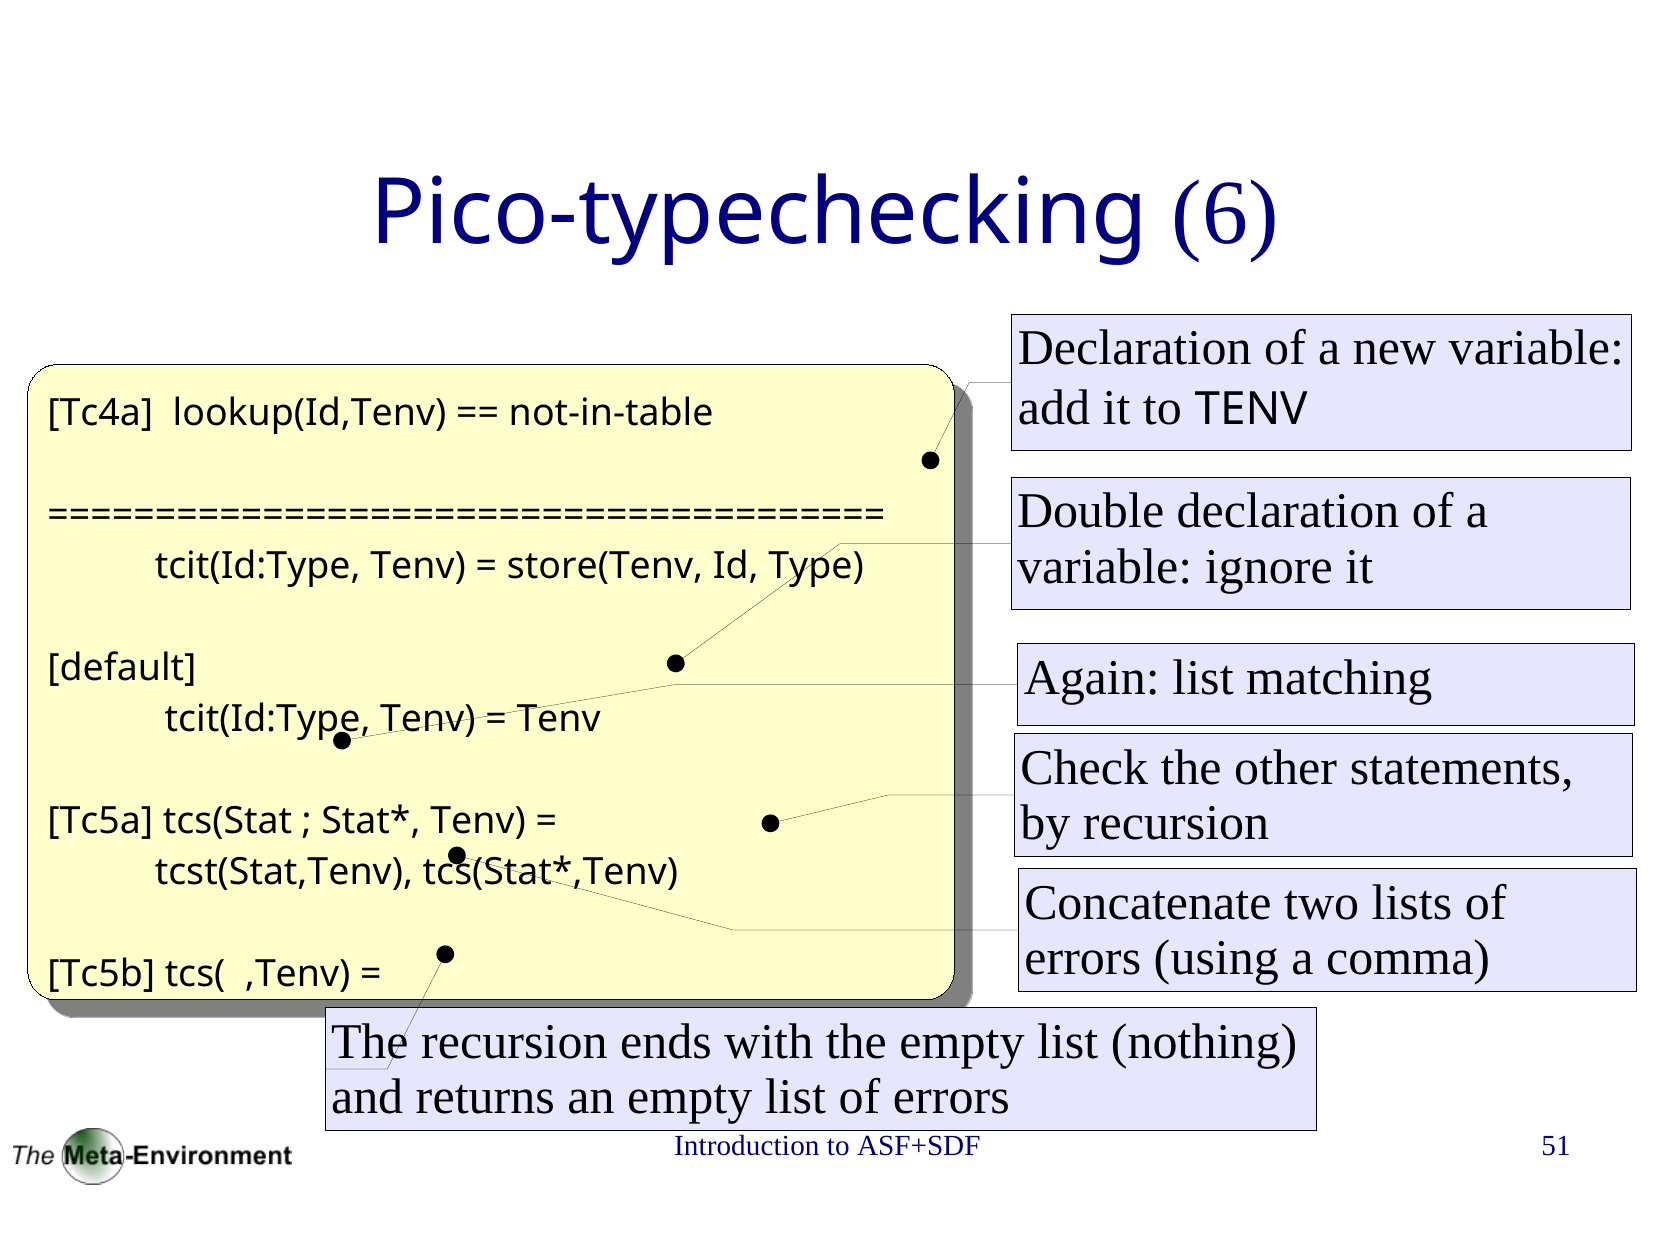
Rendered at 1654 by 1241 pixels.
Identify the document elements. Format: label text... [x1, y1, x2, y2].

picture [13, 1128, 292, 1185]
text_box Double declaration of a variable: ignore it [1011, 477, 1631, 610]
text_box Concatenate two lists of errors (using a comma) [1018, 868, 1637, 992]
text_box [32, 364, 950, 378]
text_box Declaration of a new variable: add it to TENV [1011, 314, 1632, 451]
text_box [27, 379, 32, 986]
text_box [Tc4a] lookup(Id,Tenv) == not-in-table ======================================= tcit(Id:Type, Tenv) = store(Tenv, Id, Type) [default] tcit(Id:Type, Tenv) = Tenv [Tc5a] tcs(Stat ; Stat*, Tenv) = tcst(Stat,Tenv), tcs(Stat*,Tenv) [Tc5b] tcs( ,Tenv) = [32, 378, 954, 1076]
text_box The recursion ends with the empty list (nothing) and returns an empty list of errors [325, 1007, 1317, 1131]
text_box Check the other statements, by recursion [1014, 733, 1633, 857]
title Pico-typechecking (6) [118, 104, 1531, 312]
text_box Again: list matching [1017, 643, 1635, 726]
